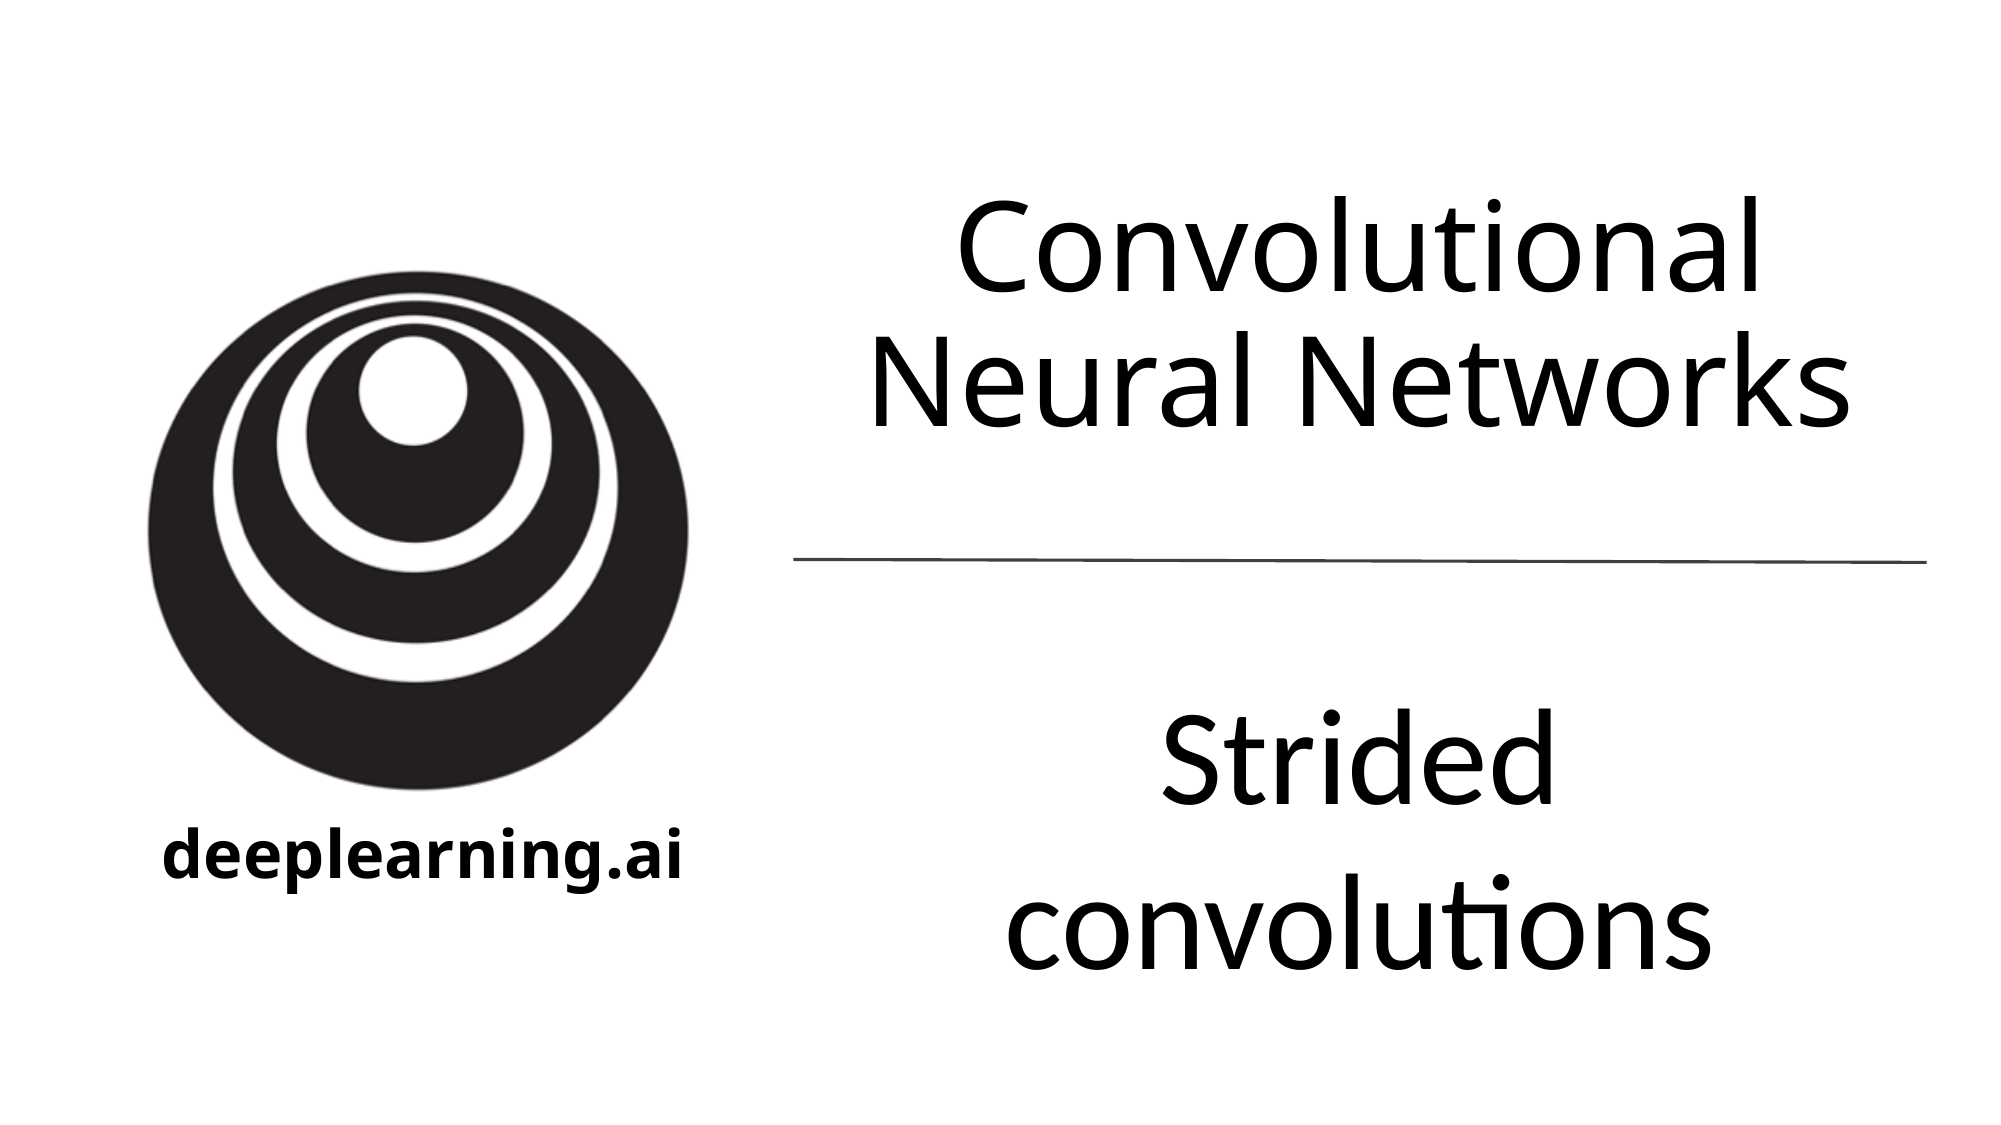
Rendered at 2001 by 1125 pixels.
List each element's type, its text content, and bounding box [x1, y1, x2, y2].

text_box Strided convolutions [810, 660, 1910, 1009]
picture [108, 234, 739, 768]
text_box [179, 194, 669, 702]
text_box deeplearning.ai [56, 768, 790, 901]
title Convolutional Neural Networks [848, 161, 1872, 462]
